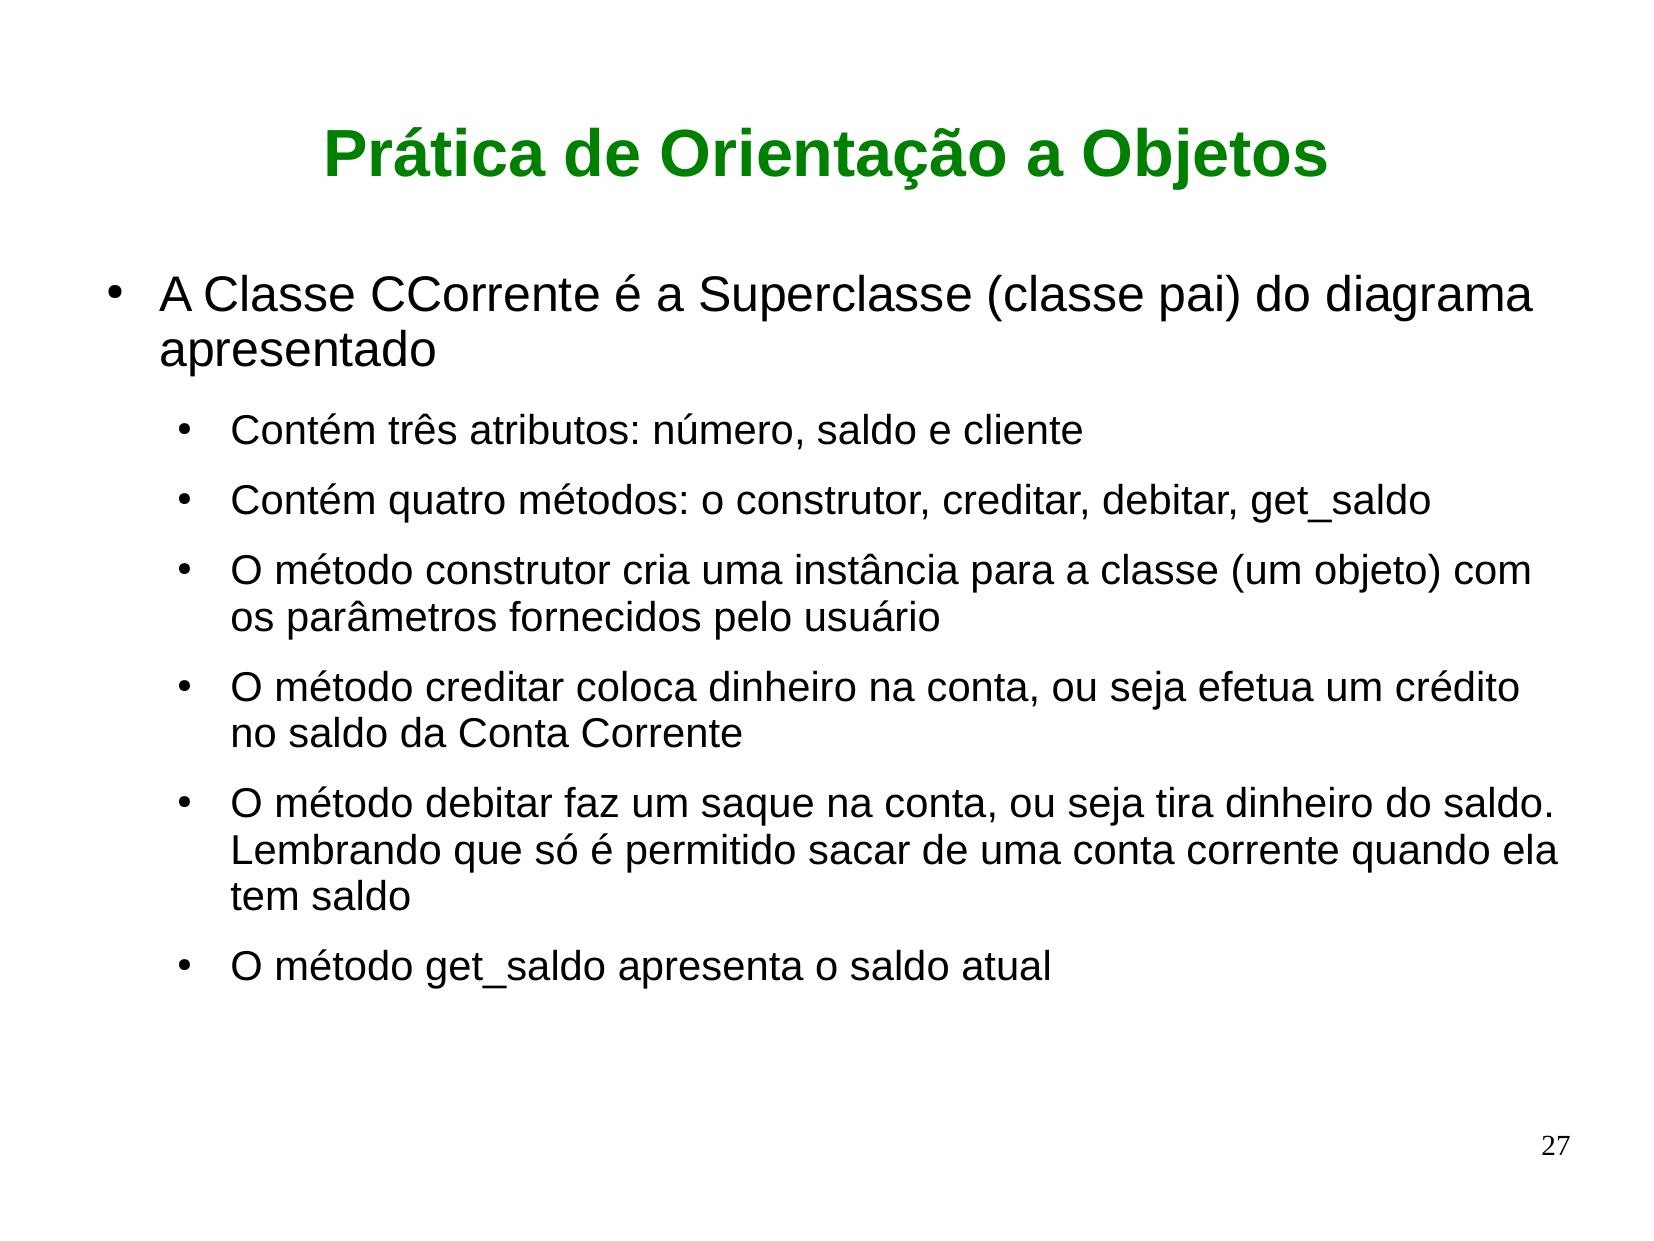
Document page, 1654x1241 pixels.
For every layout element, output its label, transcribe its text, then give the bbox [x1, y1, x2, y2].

title Prática de Orientação a Objetos [82, 49, 1571, 257]
list A Classe CCorrente é a Superclasse (classe pai) do diagrama apresentado Contém três atributos: número, saldo e cliente Contém quatro métodos: o construtor, creditar, debitar, get_saldo O método construtor cria uma instância para a classe (um objeto) com os parâmetros fornecidos pelo usuário O método creditar coloca dinheiro na conta, ou seja efetua um crédito no saldo da Conta Corrente O método debitar faz um saque na conta, ou seja tira dinheiro do saldo. Lembrando que só é permitido sacar de uma conta corrente quando ela tem saldo O método get_saldo apresenta o saldo atual [88, 265, 1571, 1123]
